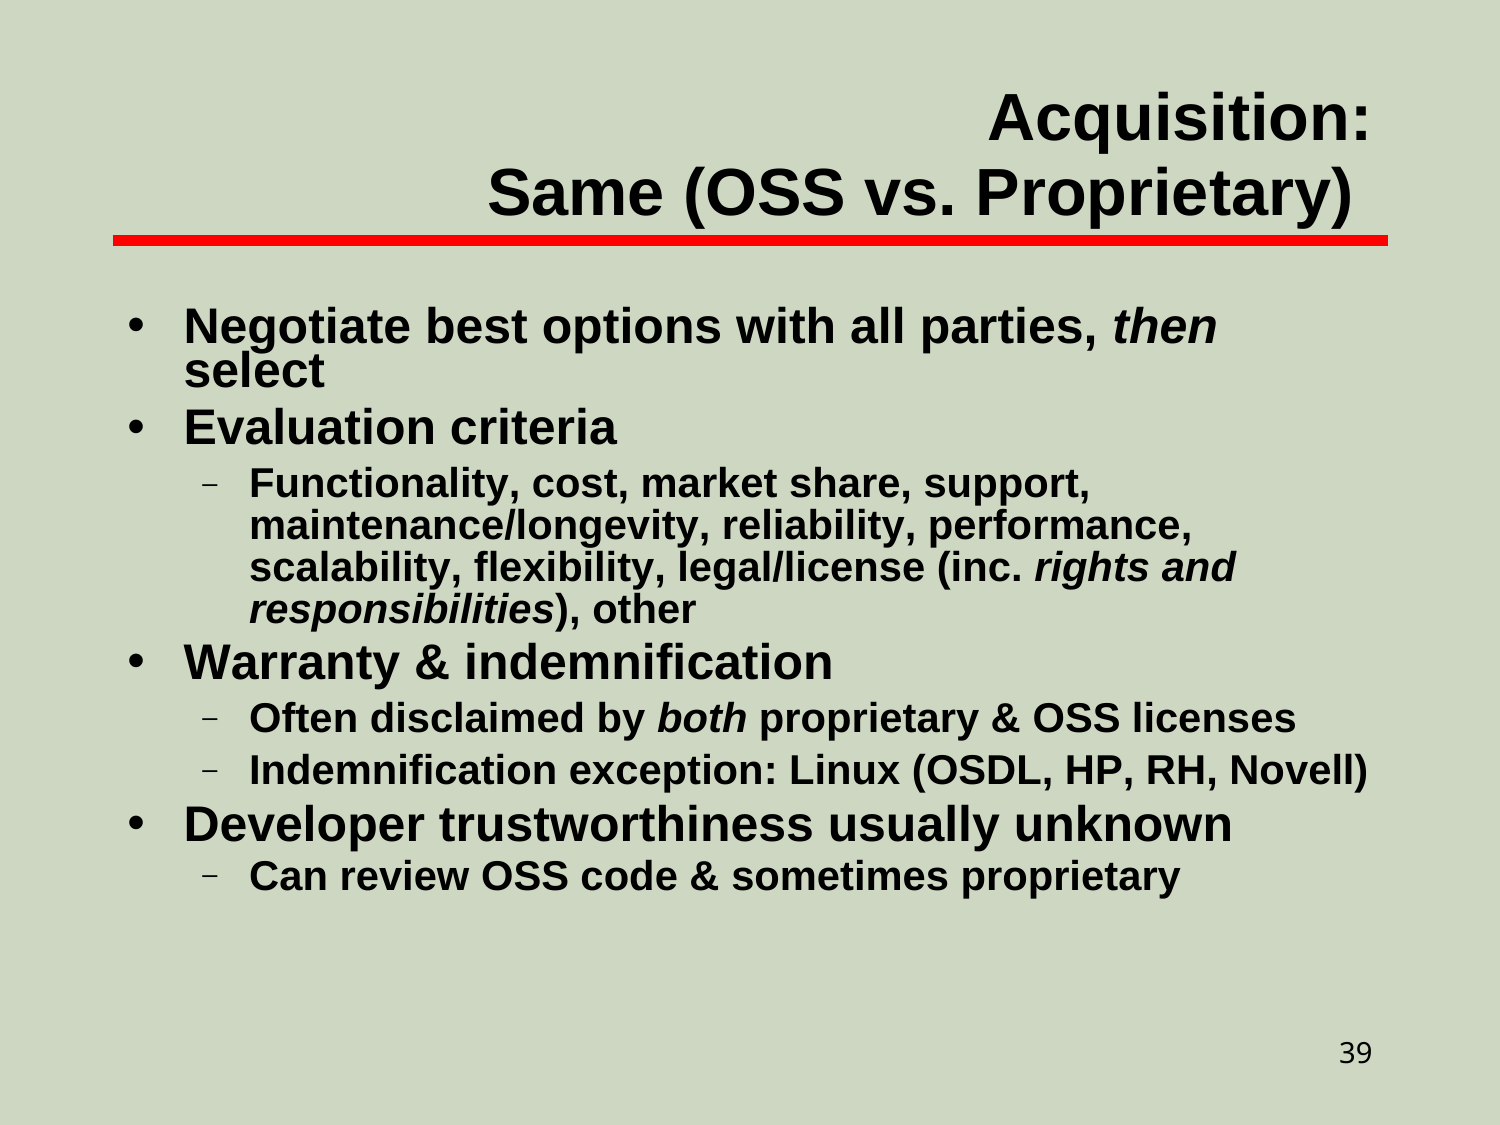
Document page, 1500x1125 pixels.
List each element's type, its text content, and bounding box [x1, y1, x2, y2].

title Acquisition: Same (OSS vs. Proprietary) [337, 72, 1388, 238]
list Negotiate best options with all parties, then select Evaluation criteria Functionality, cost, market share, support, maintenance/longevity, reliability, performance, scalability, flexibility, legal/license (inc. rights and responsibilities), other Warranty & indemnification Often disclaimed by both proprietary & OSS licenses Indemnification exception: Linux (OSDL, HP, RH, Novell) Developer trustworthiness usually unknown Can review OSS code & sometimes proprietary [112, 299, 1388, 1088]
